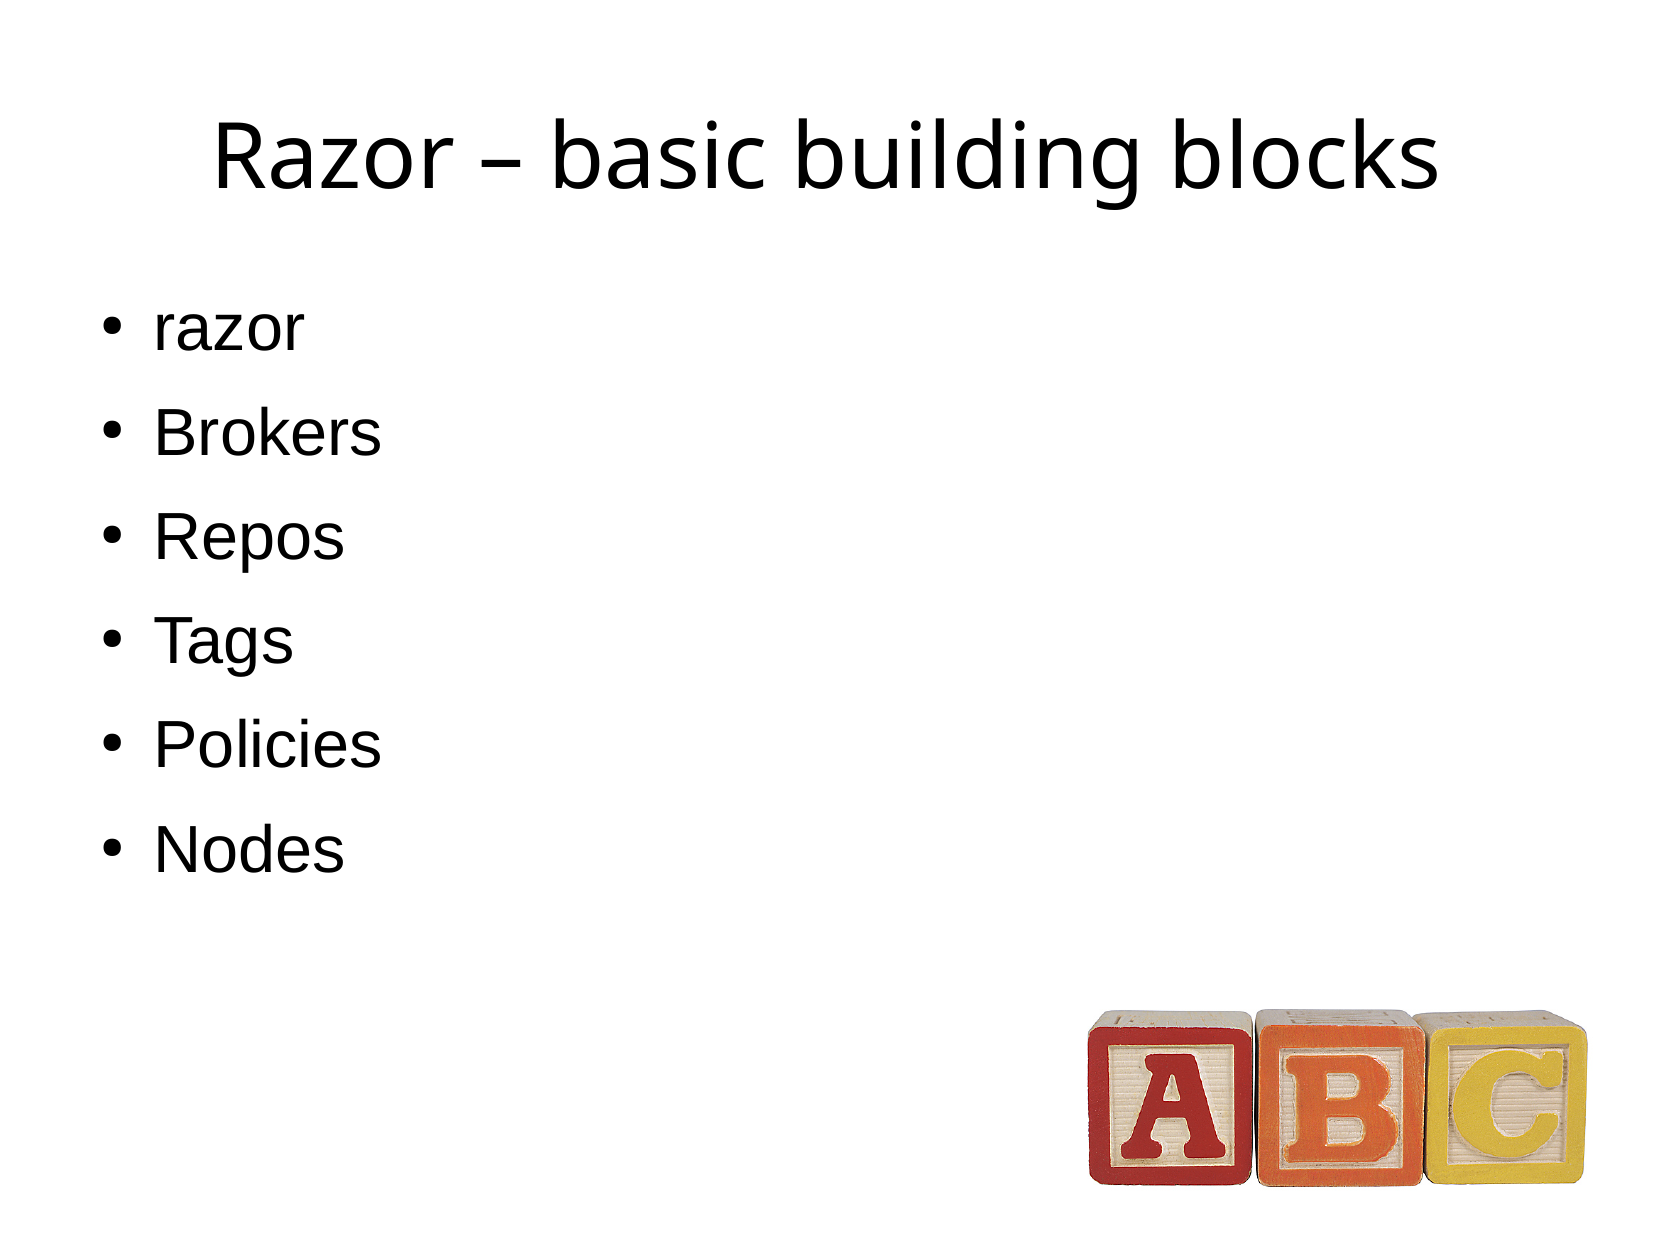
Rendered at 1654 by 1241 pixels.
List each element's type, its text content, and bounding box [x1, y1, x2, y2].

list razor Brokers Repos Tags Policies Nodes [82, 290, 1571, 1010]
title Razor – basic building blocks [82, 49, 1571, 257]
picture [1053, 963, 1621, 1216]
